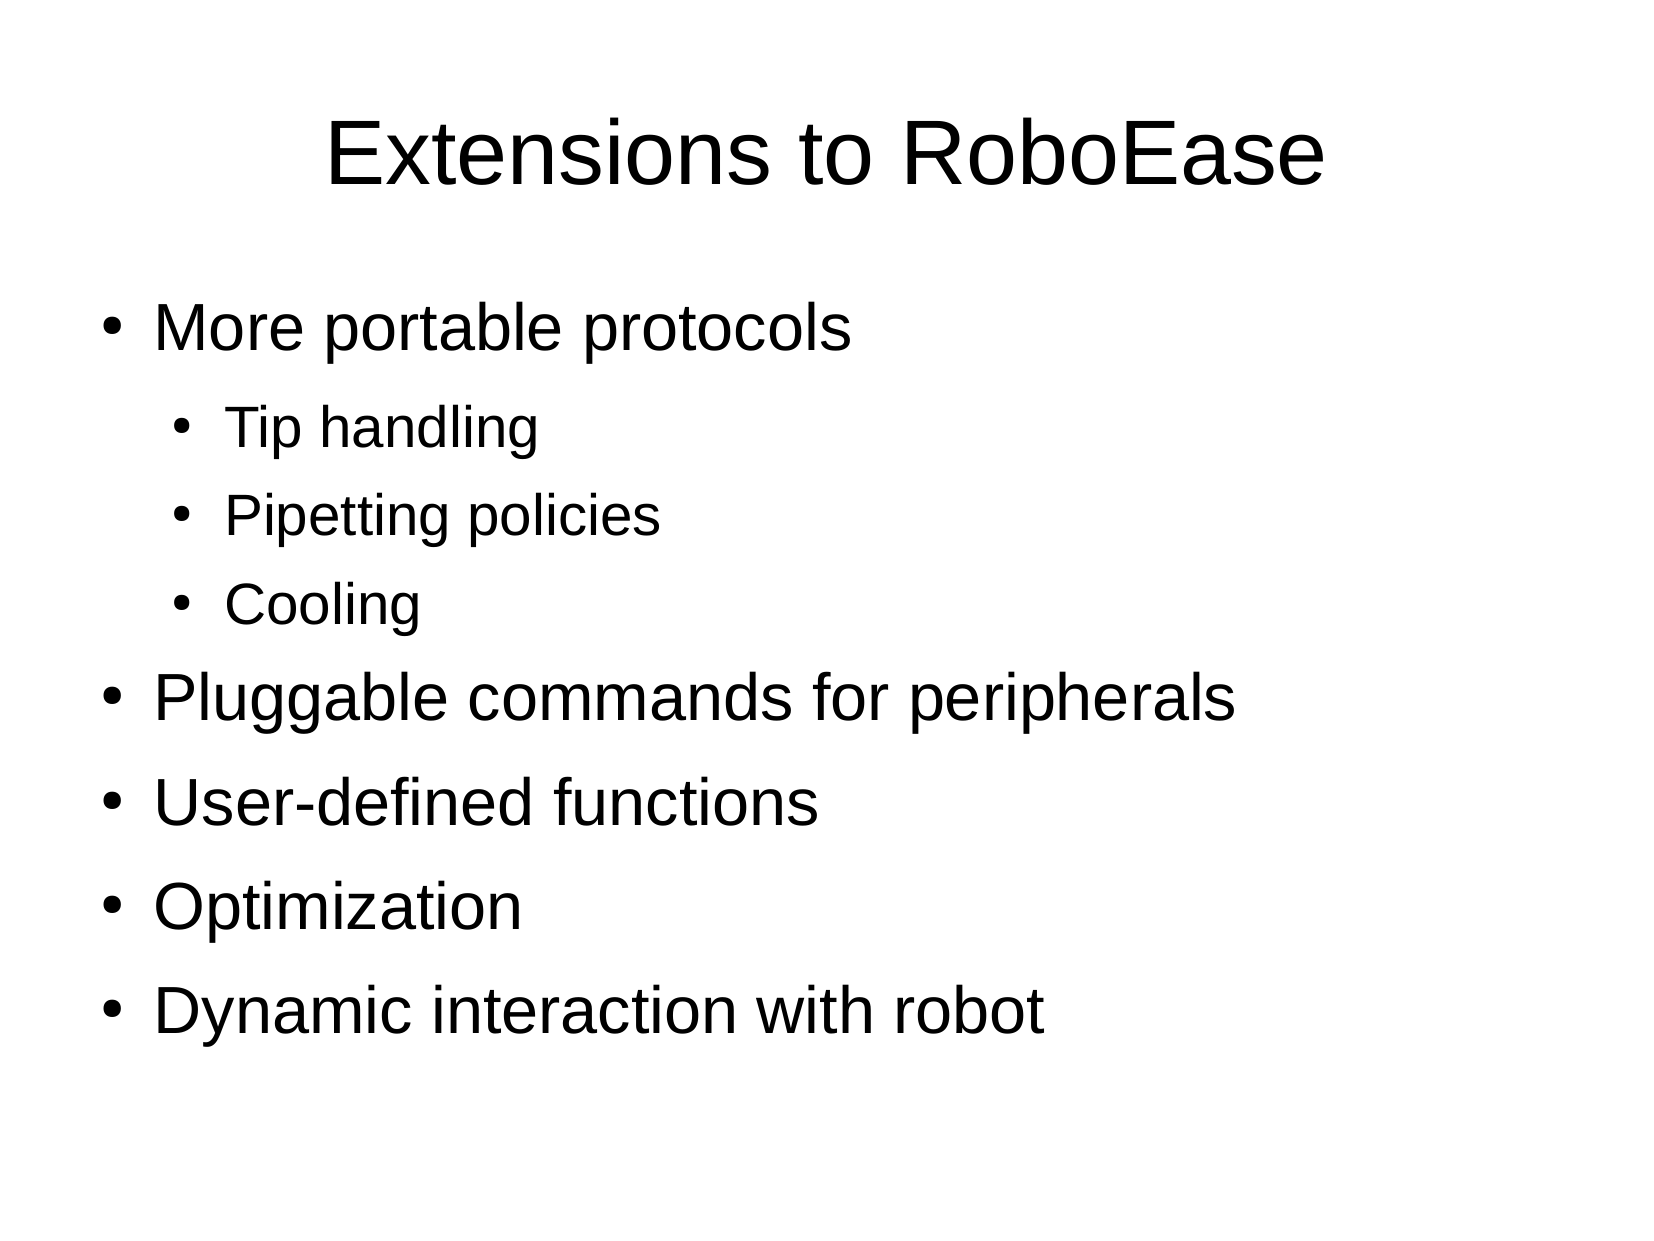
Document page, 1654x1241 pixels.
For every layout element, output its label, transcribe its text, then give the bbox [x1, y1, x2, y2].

list More portable protocols Tip handling Pipetting policies Cooling Pluggable commands for peripherals User-defined functions Optimization Dynamic interaction with robot [82, 290, 1571, 1109]
title Extensions to RoboEase [82, 56, 1571, 250]
